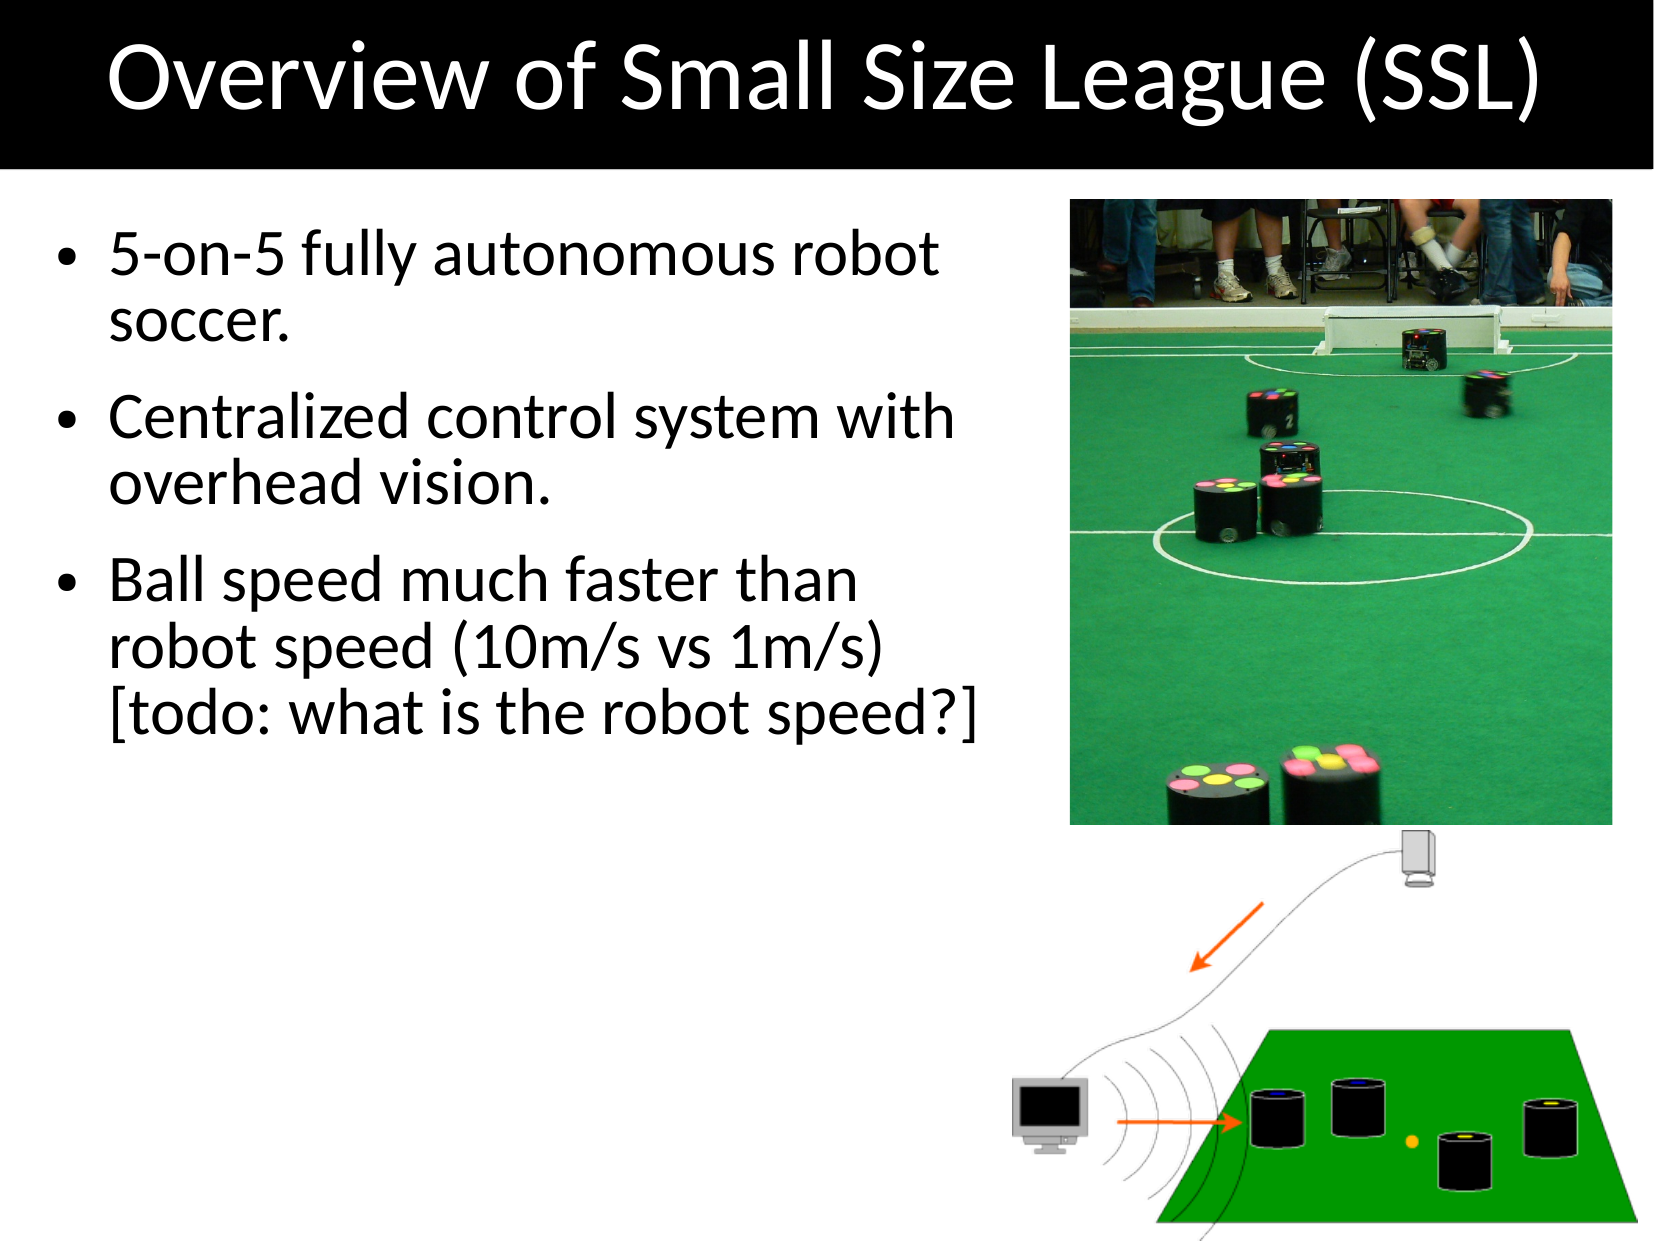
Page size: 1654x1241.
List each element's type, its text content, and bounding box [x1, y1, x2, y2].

picture [1012, 830, 1638, 1241]
picture [1069, 199, 1613, 826]
list 5-on-5 fully autonomous robot soccer. Centralized control system with overhead vision. Ball speed much faster than robot speed (10m/s vs 1m/s) [todo: what is the robot speed?] [37, 225, 1013, 1201]
title Overview of Small Size League (SSL) [0, 0, 1654, 169]
